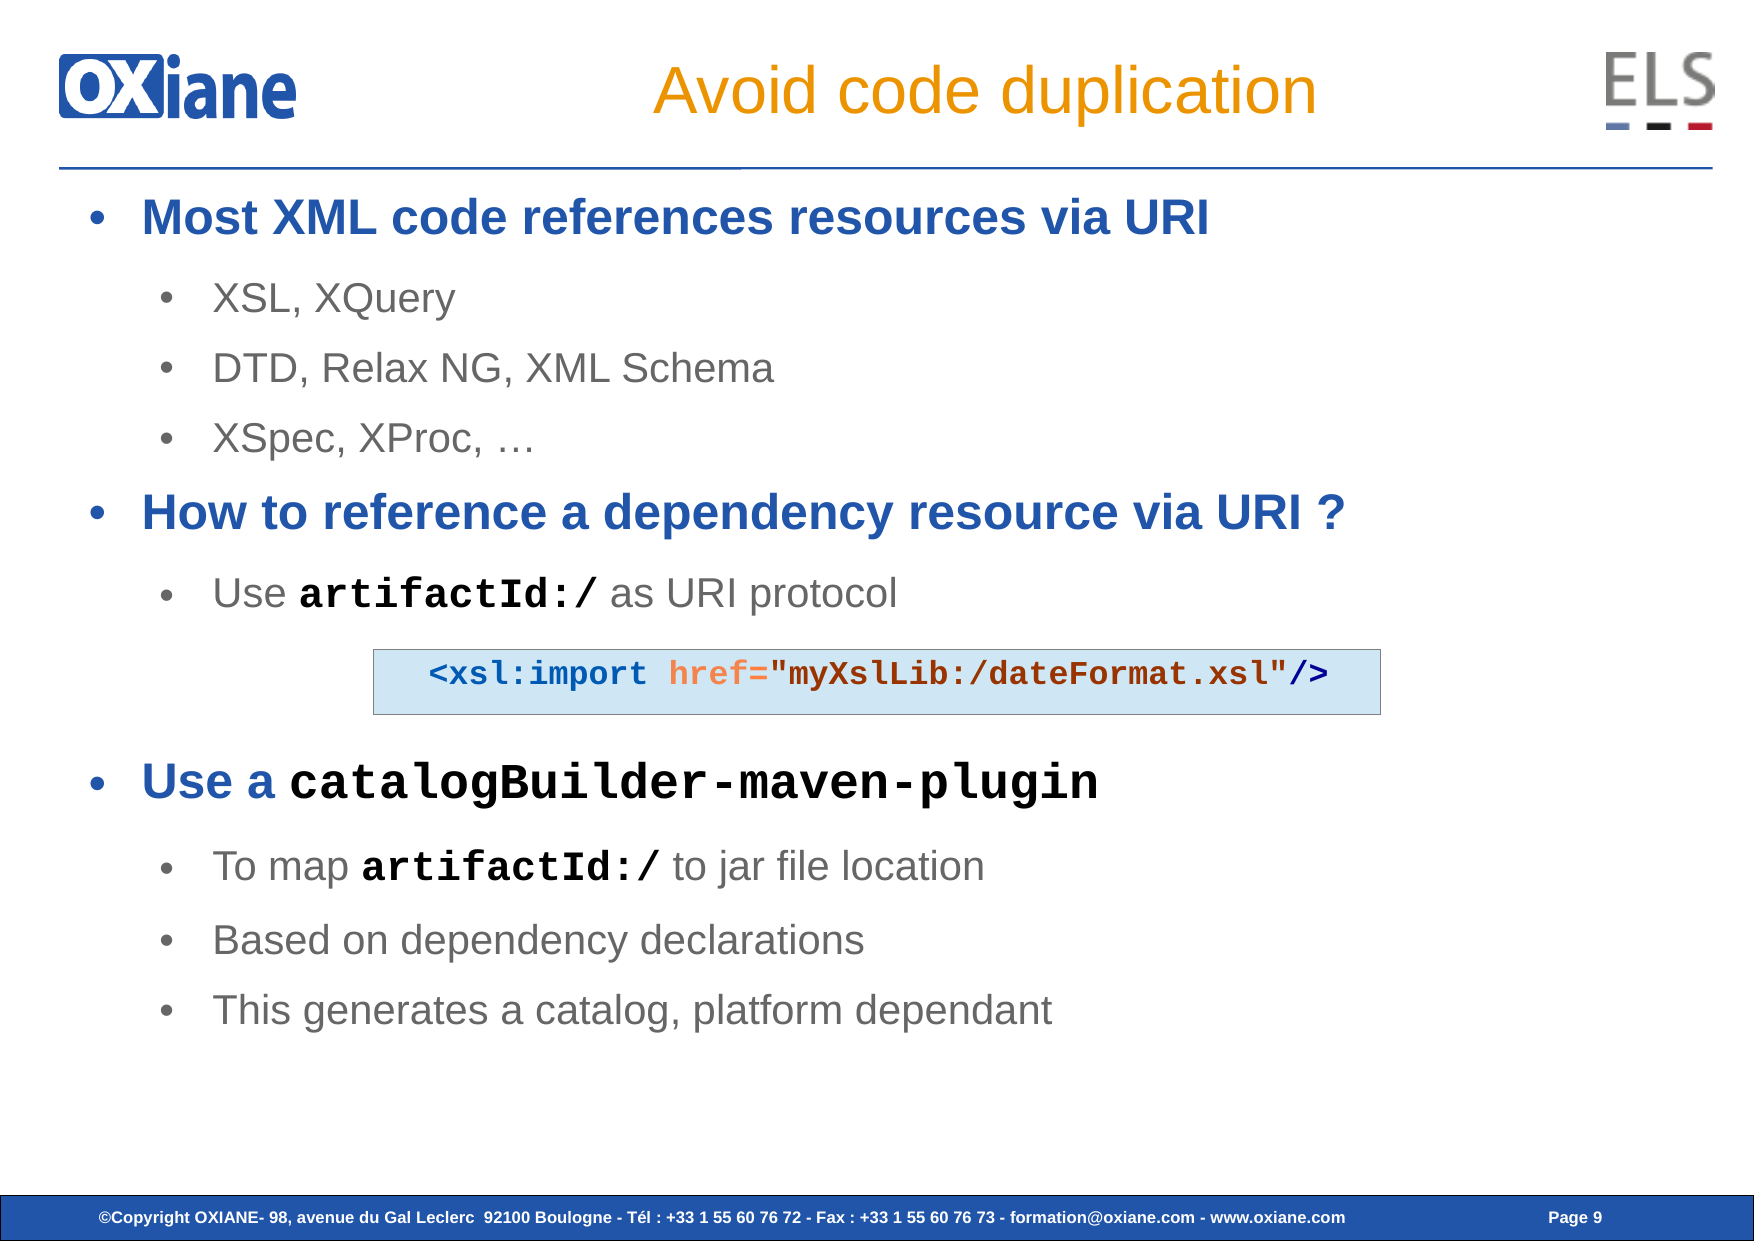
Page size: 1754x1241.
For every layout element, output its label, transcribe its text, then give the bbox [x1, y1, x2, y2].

list Most XML code references resources via URI XSL, XQuery DTD, Relax NG, XML Schema XSpec, XProc, … How to reference a dependency resource via URI ? Use artifactId:/ as URI protocol Use a catalogBuilder-maven-plugin To map artifactId:/ to jar file location Based on dependency declarations This generates a catalog, platform dependant [70, 188, 1713, 1193]
picture [1666, 52, 1715, 130]
picture [59, 53, 296, 119]
title Avoid code duplication [307, 49, 1666, 133]
text_box <xsl:import href="myXslLib:/dateFormat.xsl"/> [373, 649, 1381, 715]
